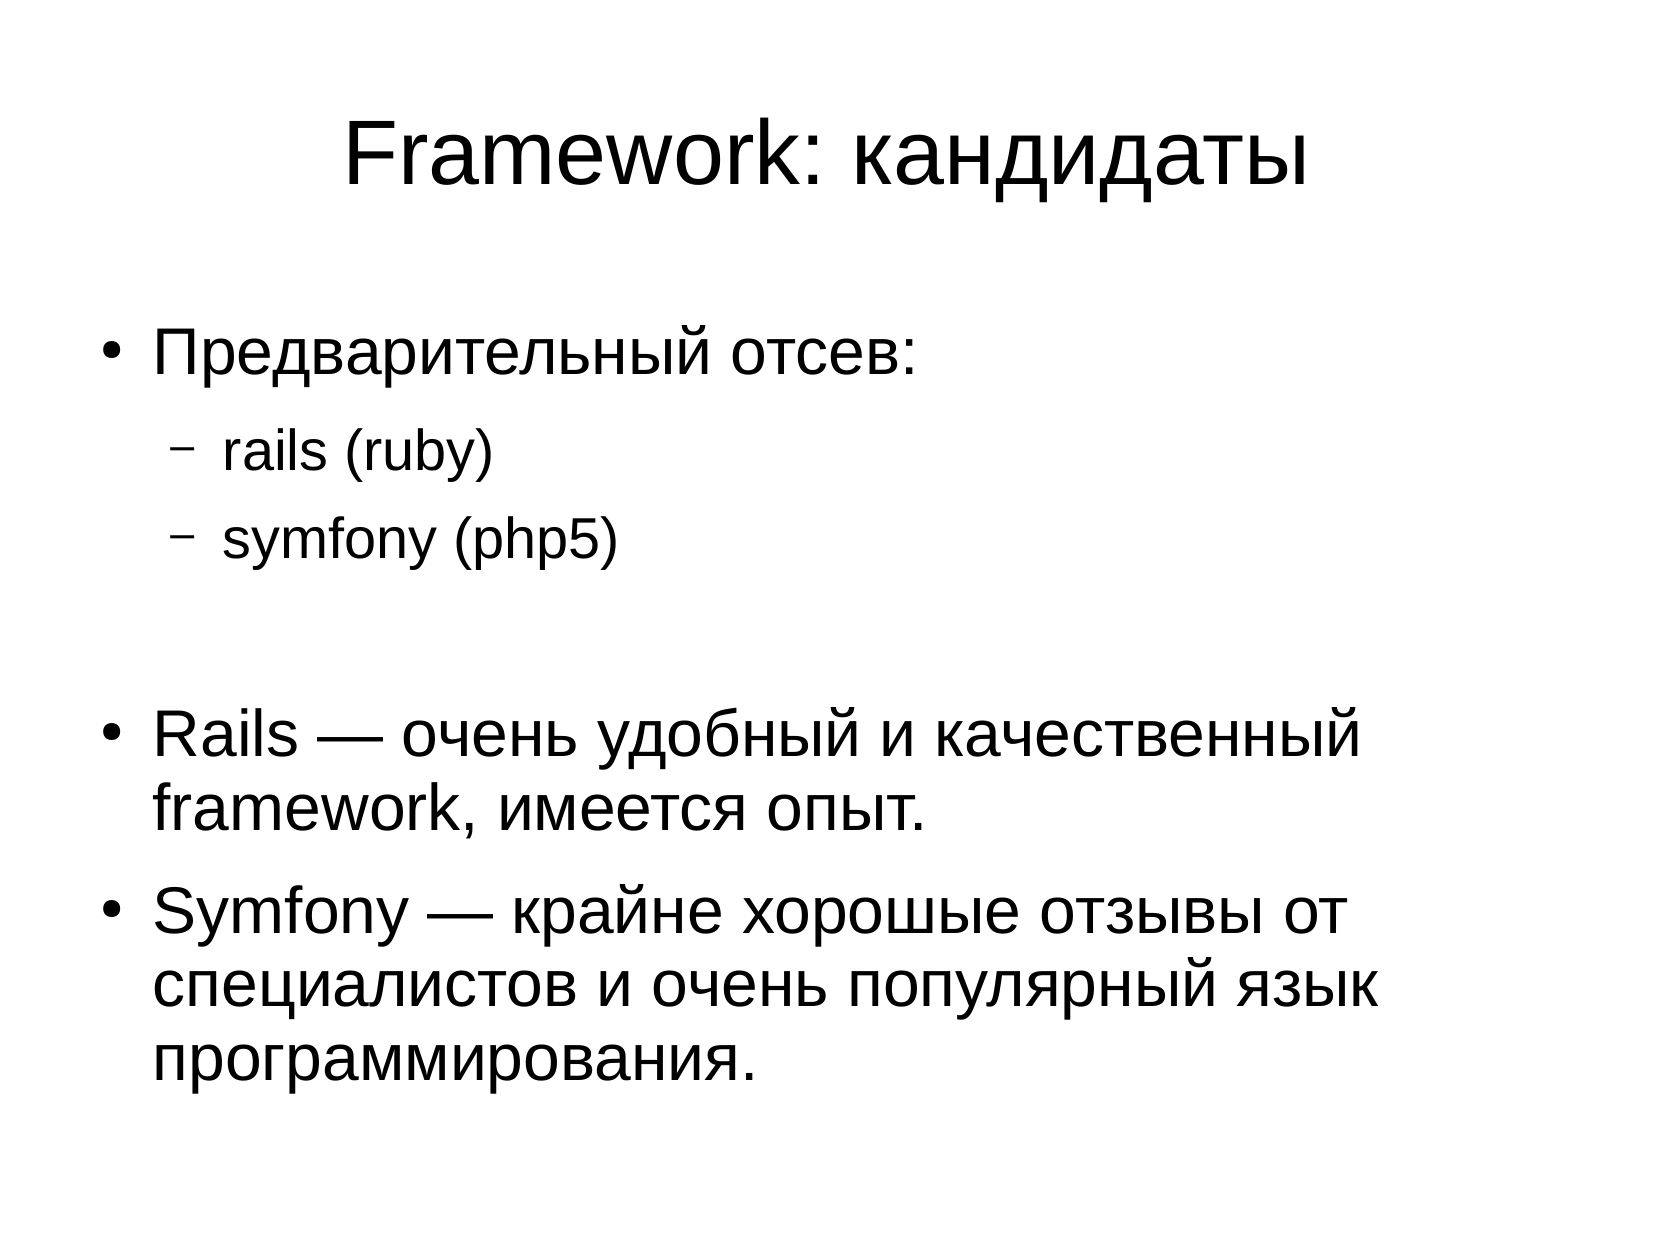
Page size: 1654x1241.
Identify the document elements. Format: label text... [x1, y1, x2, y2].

title Framework: кандидаты [82, 49, 1571, 257]
list Предварительный отсев: rails (ruby) symfony (php5) Rails — очень удобный и качественный framework, имеется опыт. Symfony — крайне хорошые отзывы от специалистов и очень популярный язык программирования. [82, 315, 1571, 1096]
